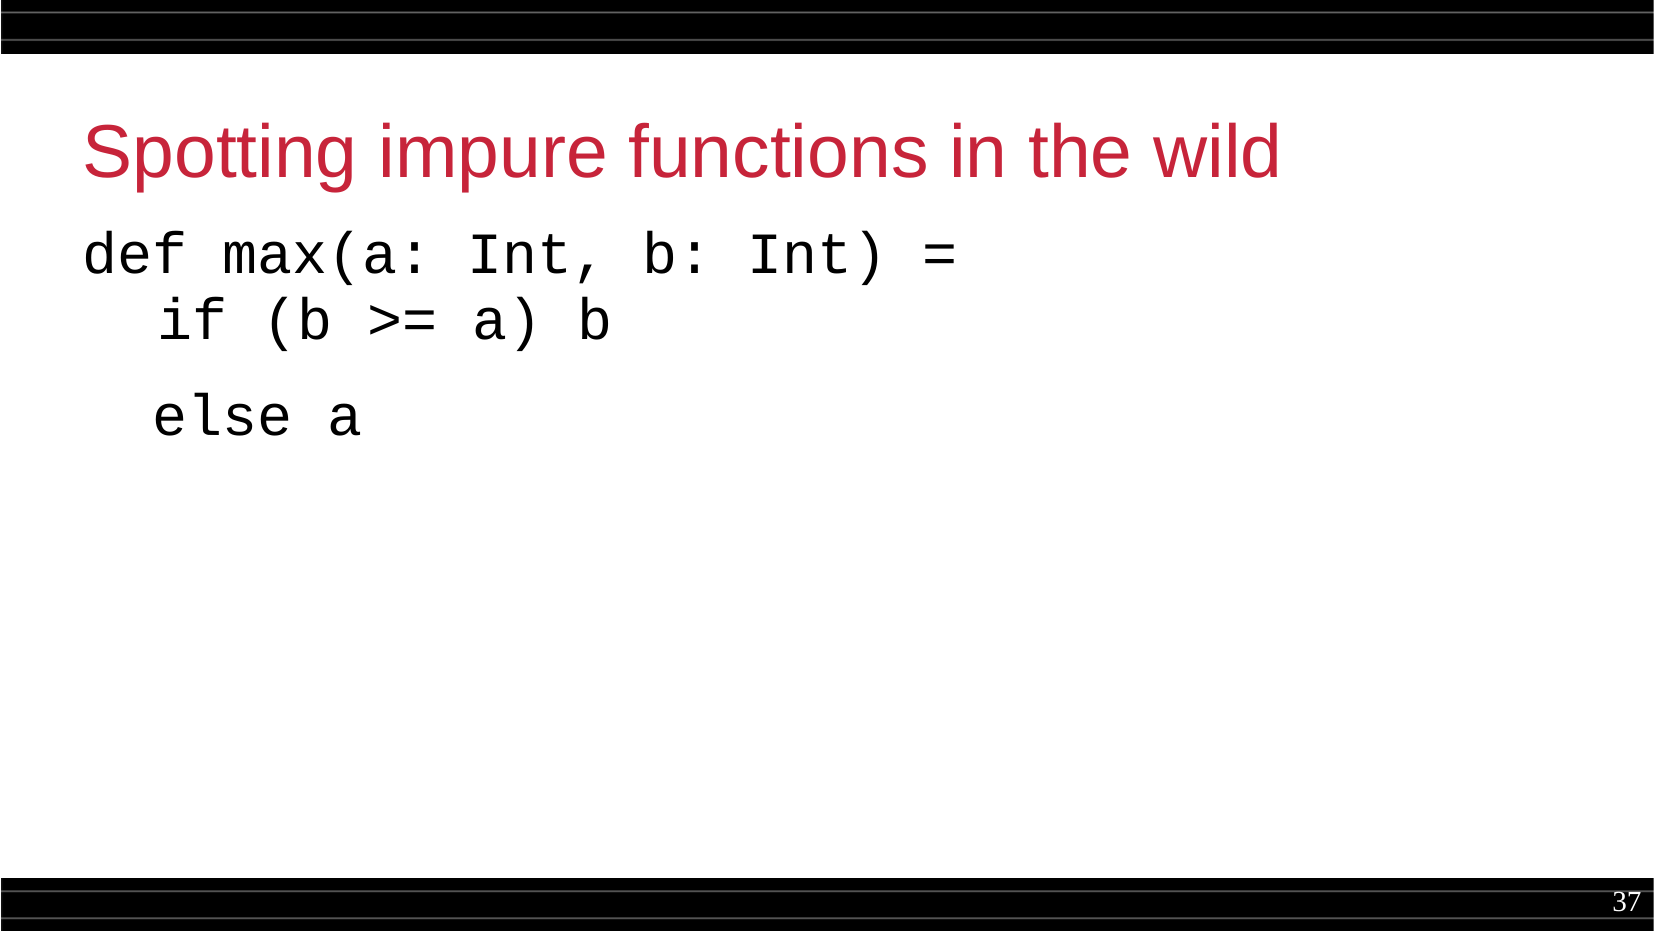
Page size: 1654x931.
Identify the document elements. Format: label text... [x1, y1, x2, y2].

list def max(a: Int, b: Int) = if (b >= a) b else a [82, 225, 1571, 856]
title Spotting impure functions in the wild [82, 92, 1571, 211]
picture [1, 0, 1654, 54]
picture [1, 878, 1654, 931]
